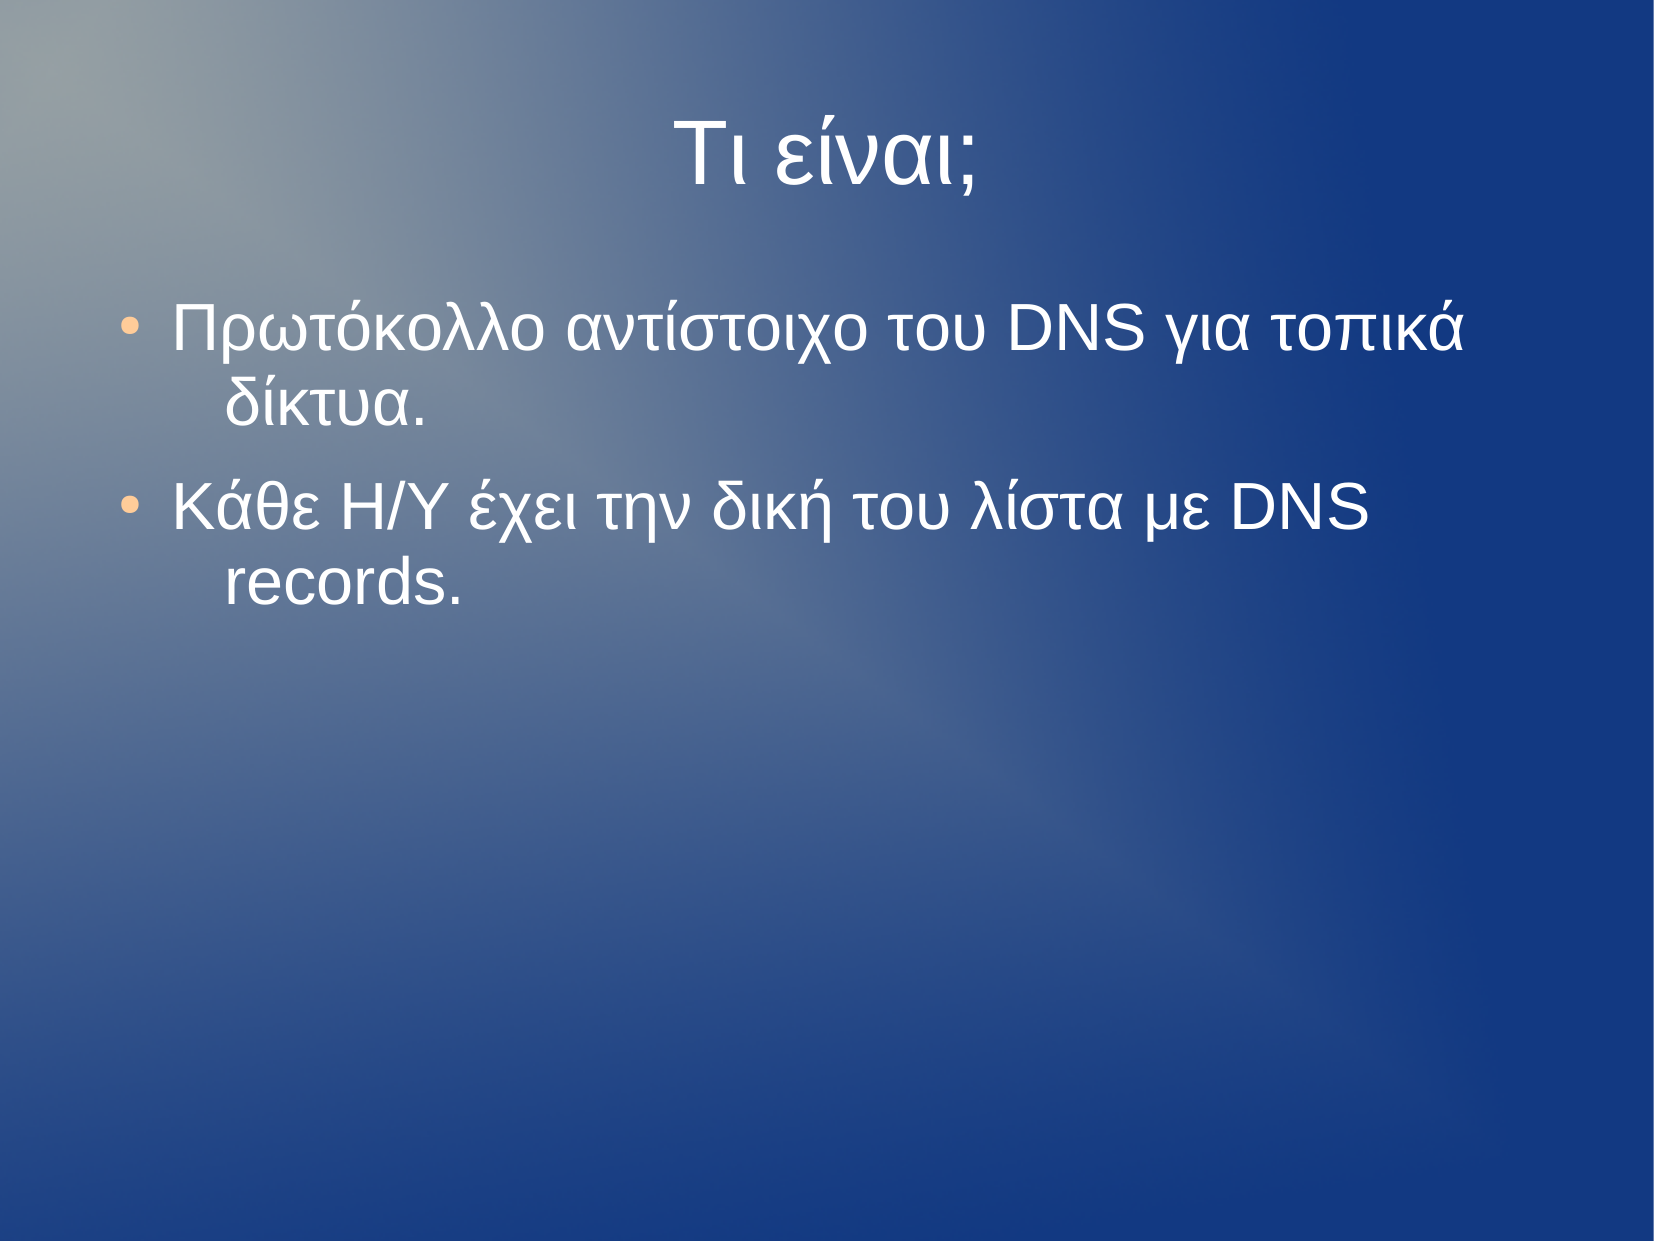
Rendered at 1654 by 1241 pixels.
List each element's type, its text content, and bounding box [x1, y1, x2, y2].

picture [0, 0, 1654, 1241]
title Τι είναι; [82, 49, 1571, 257]
list Πρωτόκολλο αντίστοιχο του DNS για τοπικά δίκτυα. Κάθε Η/Υ έχει την δική του λίστα με DNS records. [82, 290, 1571, 1109]
